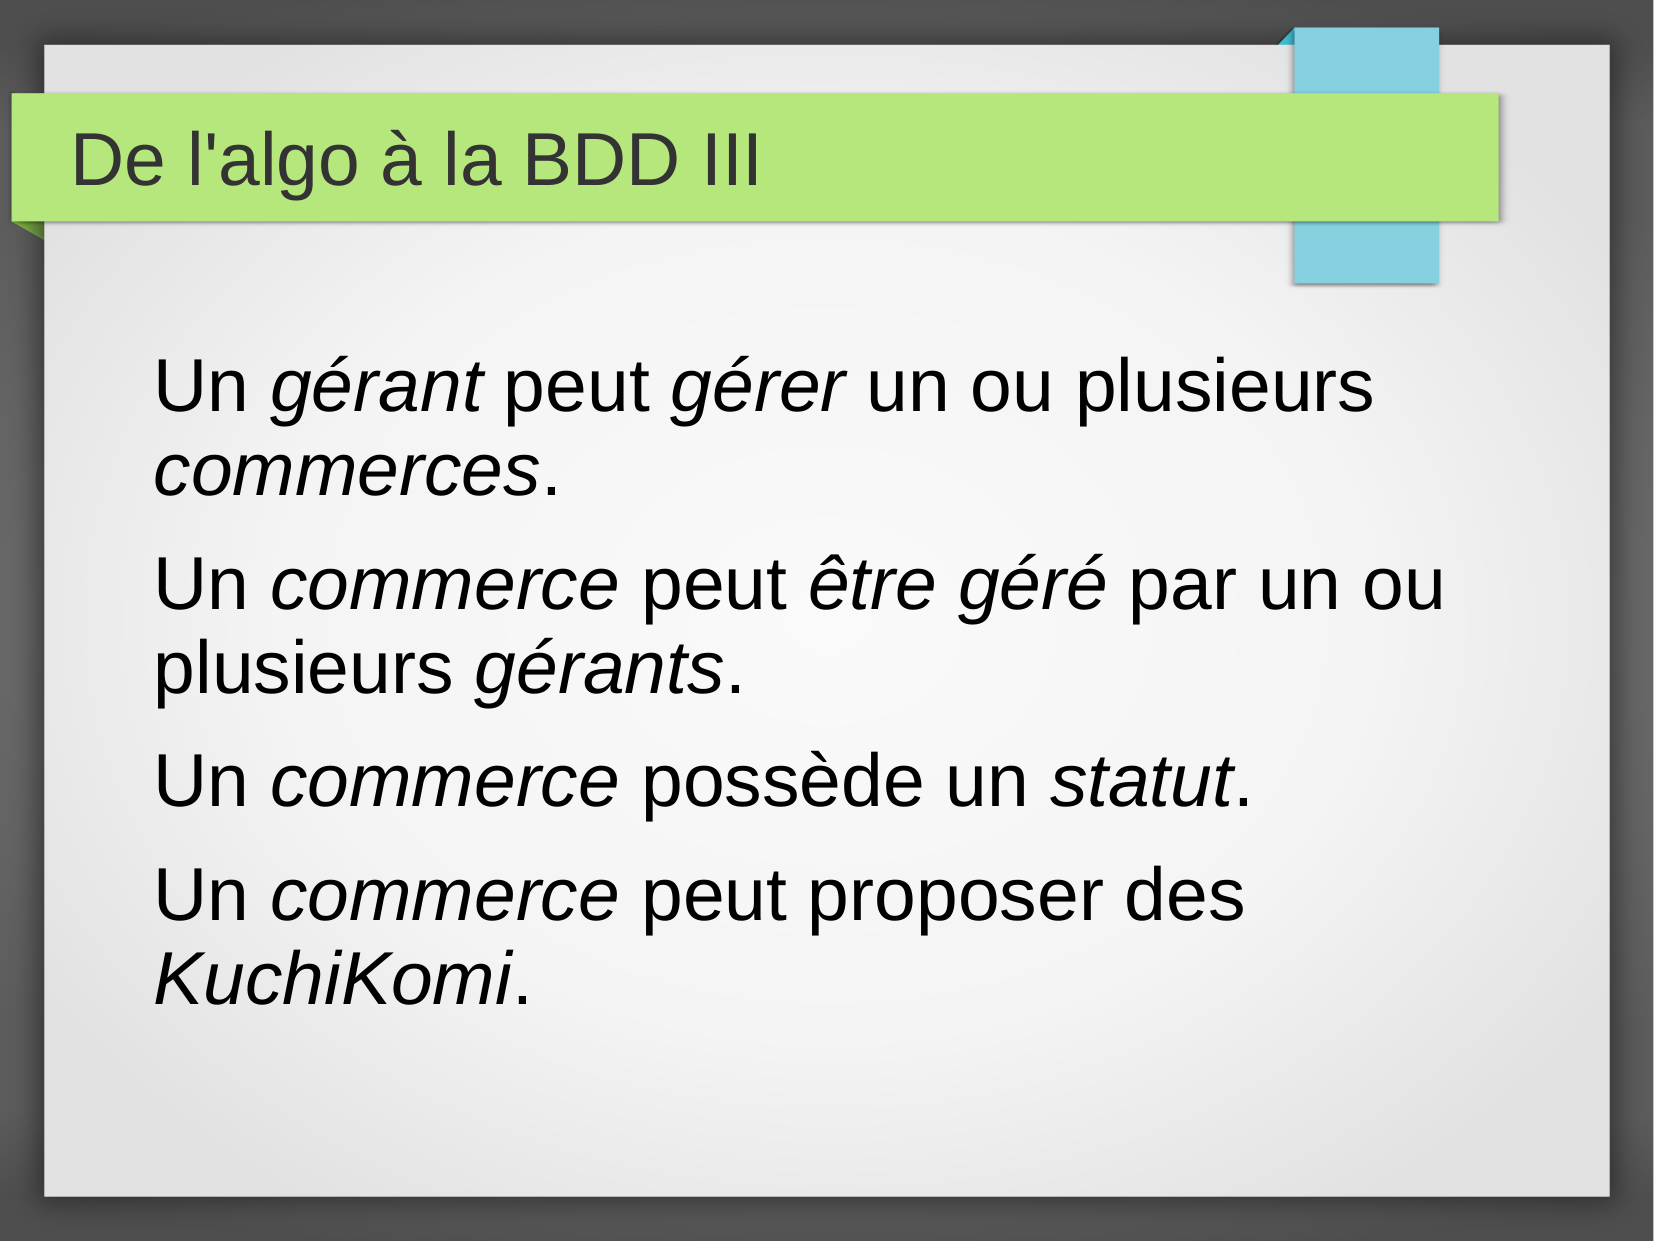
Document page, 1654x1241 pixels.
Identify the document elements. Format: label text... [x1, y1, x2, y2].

title De l'algo à la BDD III [70, 106, 1229, 213]
picture [0, 0, 1654, 1241]
list Un gérant peut gérer un ou plusieurs commerces. Un commerce peut être géré par un ou plusieurs gérants. Un commerce possède un statut. Un commerce peut proposer des KuchiKomi. [82, 343, 1538, 1063]
